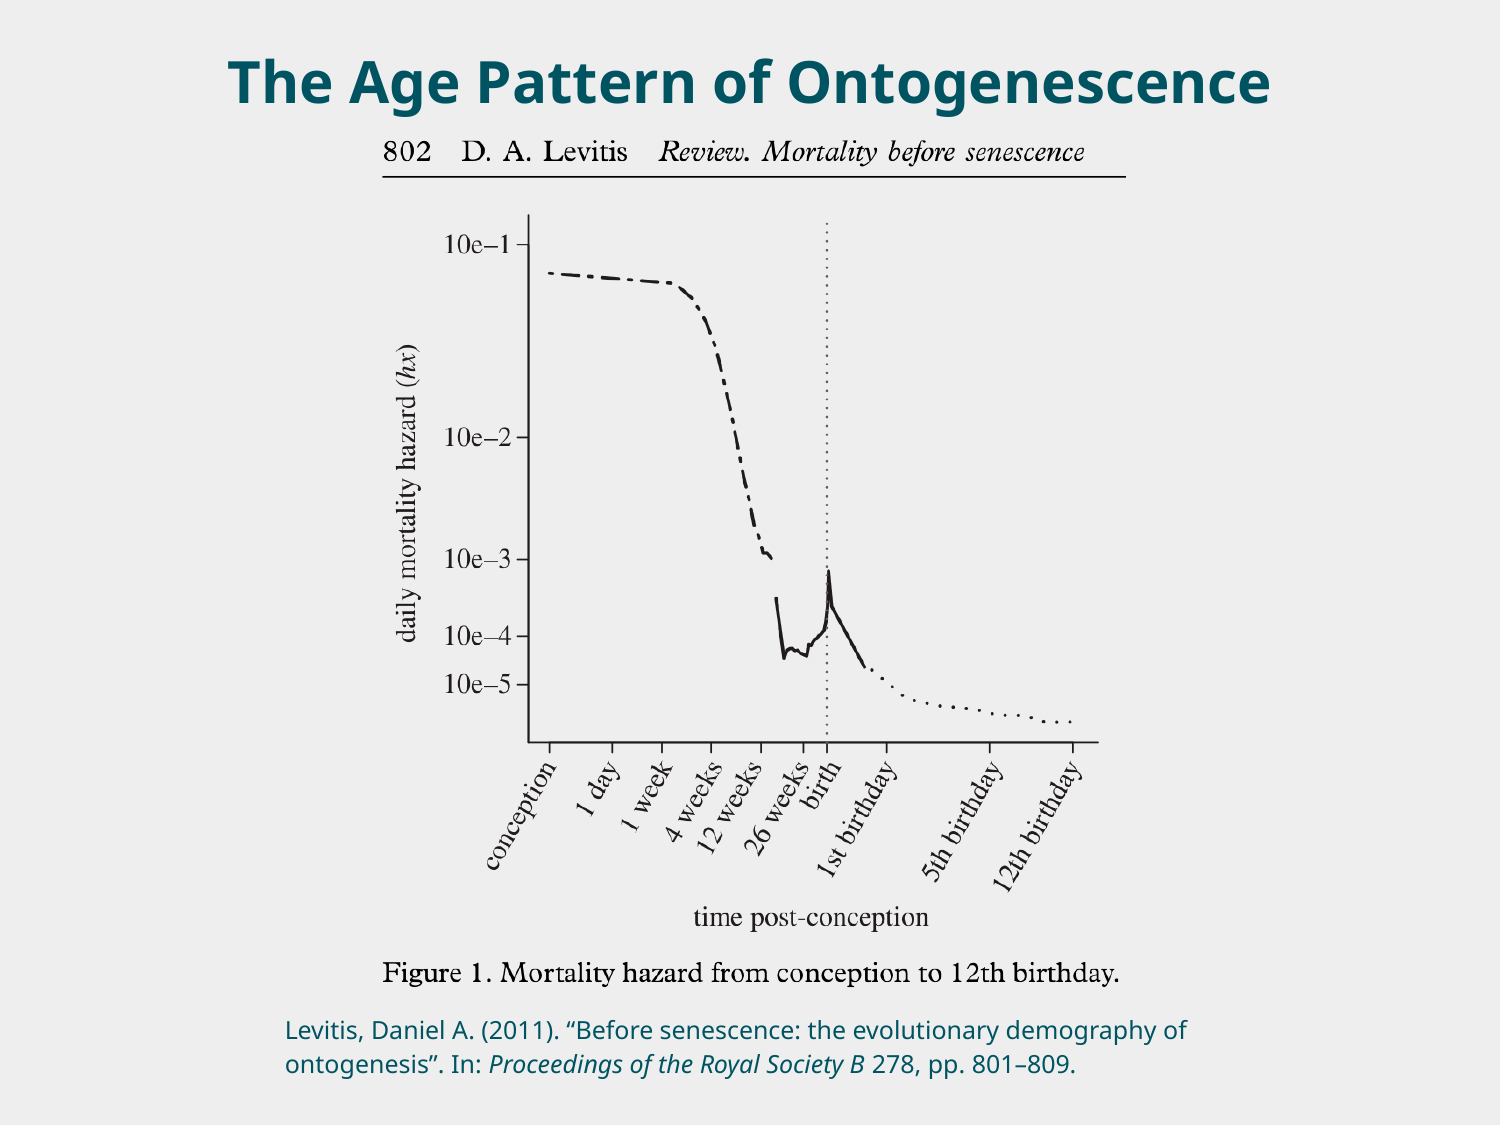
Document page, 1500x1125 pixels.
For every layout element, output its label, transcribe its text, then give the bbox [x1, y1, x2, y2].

picture [374, 126, 1126, 991]
title The Age Pattern of Ontogenescence [51, 30, 1449, 156]
text_box Levitis, Daniel A. (2011). “Before senescence: the evolutionary demography of ontogenesis”. In: Proceedings of the Royal Society B 278, pp. 801–809. [270, 1005, 1231, 1084]
